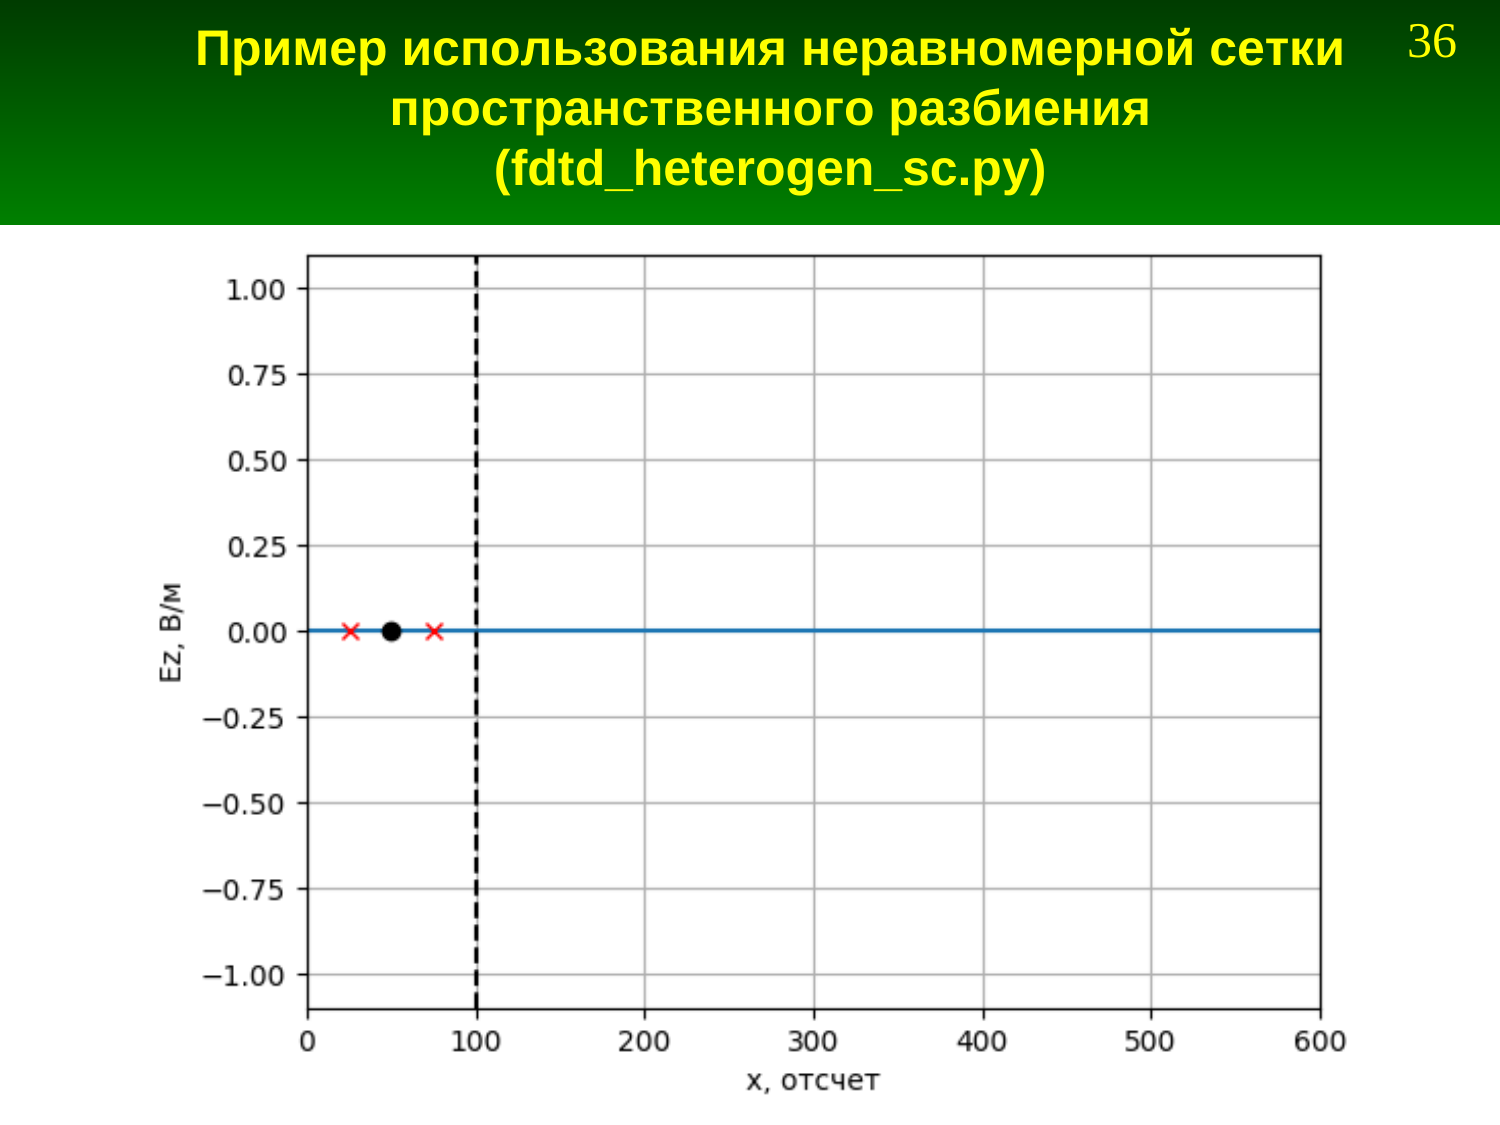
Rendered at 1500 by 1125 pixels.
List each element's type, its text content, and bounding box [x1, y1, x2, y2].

title Пример использования неравномерной сетки пространственного разбиения (fdtd_heterogen_sc.py) [100, 7, 1441, 204]
picture [144, 241, 1356, 1117]
